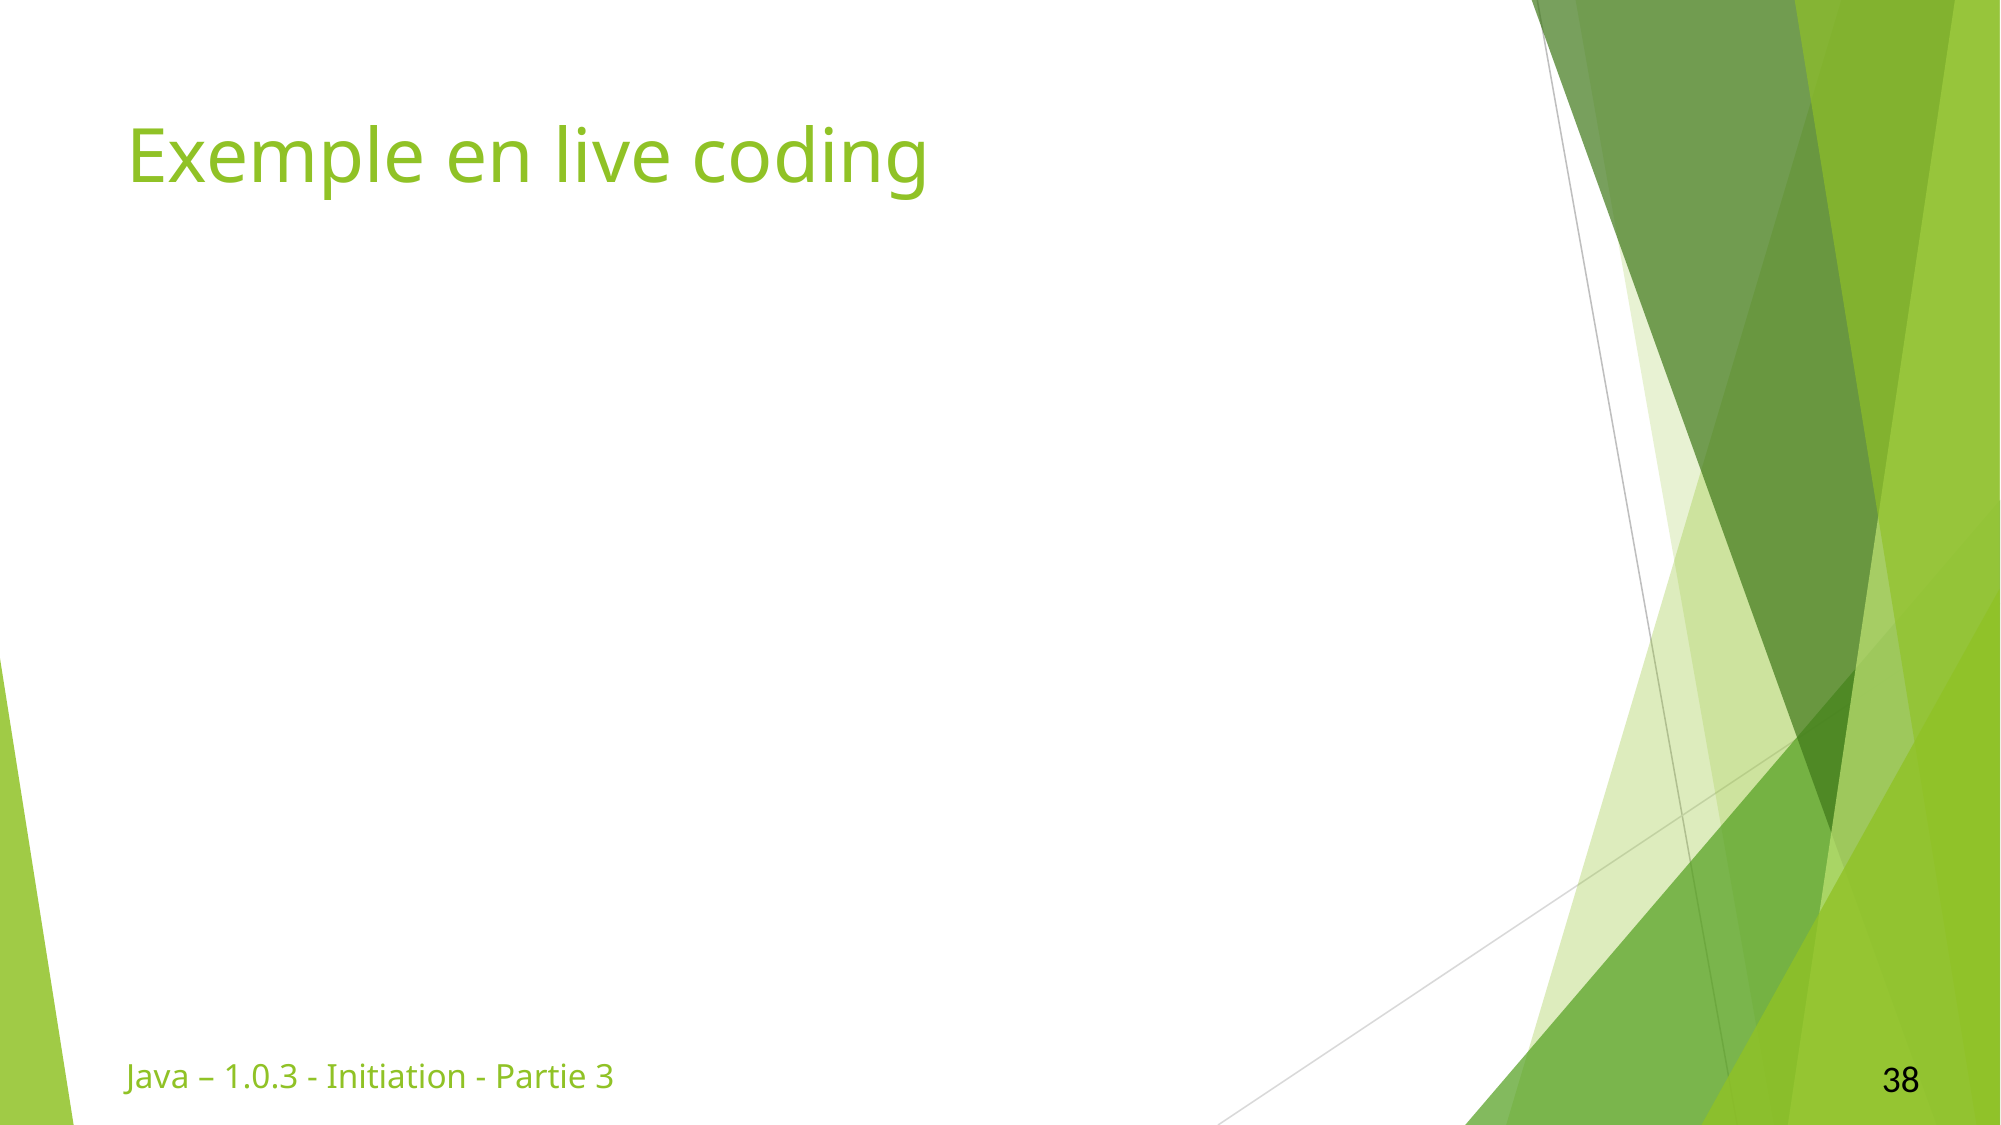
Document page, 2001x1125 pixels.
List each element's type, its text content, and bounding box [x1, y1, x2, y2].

text_box Java – 1.0.3 - Initiation - Partie 3 [111, 1047, 1094, 1109]
text_box [1866, 1047, 1979, 1108]
title Exemple en live coding [111, 99, 1522, 317]
